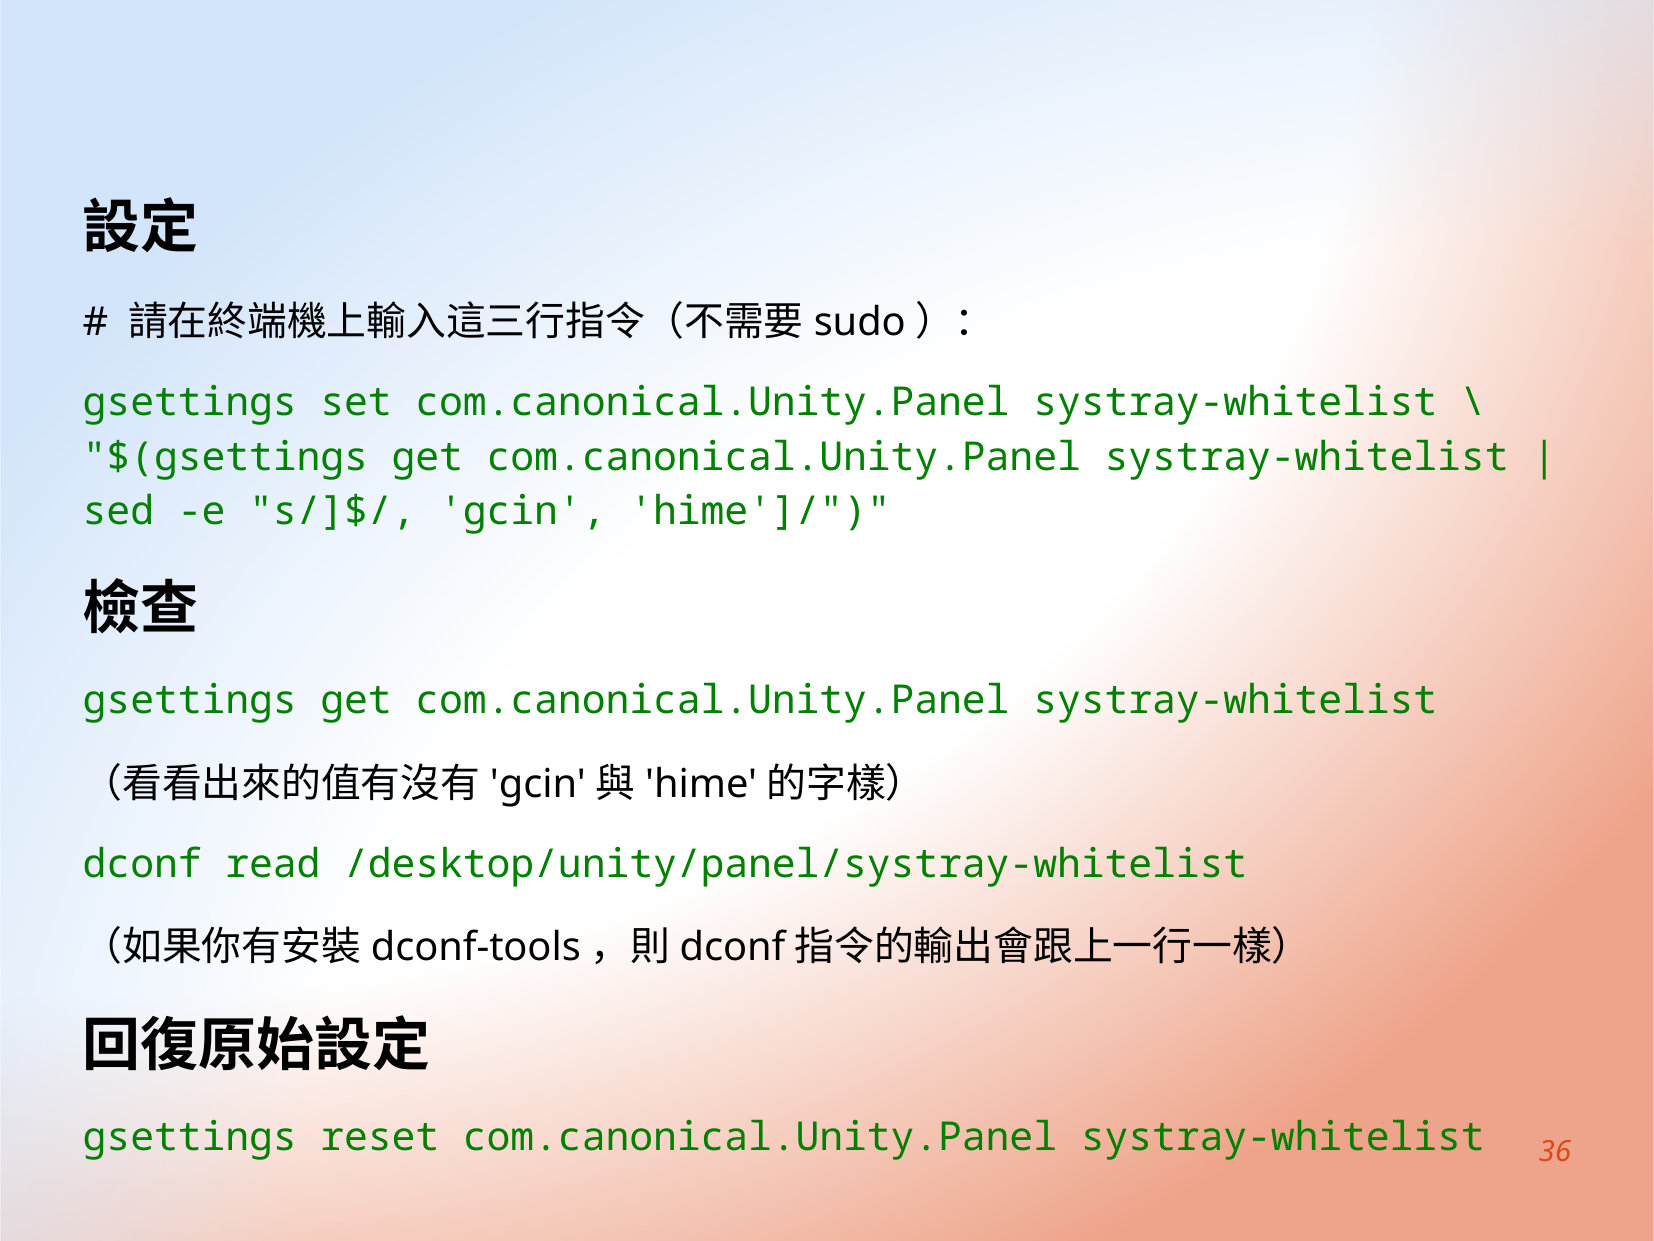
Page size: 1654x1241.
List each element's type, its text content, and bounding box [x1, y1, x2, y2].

list 設定 # 請在終端機上輸入這三行指令（不需要sudo）： gsettings set com.canonical.Unity.Panel systray-whitelist \ "$(gsettings get com.canonical.Unity.Panel systray-whitelist | sed -e "s/]$/, 'gcin', 'hime']/")" 檢查 gsettings get com.canonical.Unity.Panel systray-whitelist （看看出來的值有沒有'gcin'與'hime'的字樣） dconf read /desktop/unity/panel/systray-whitelist （如果你有安裝dconf-tools，則dconf指令的輸出會跟上一行一樣） 回復原始設定 gsettings reset com.canonical.Unity.Panel systray-whitelist [82, 180, 1571, 1201]
picture [0, 0, 1654, 1241]
